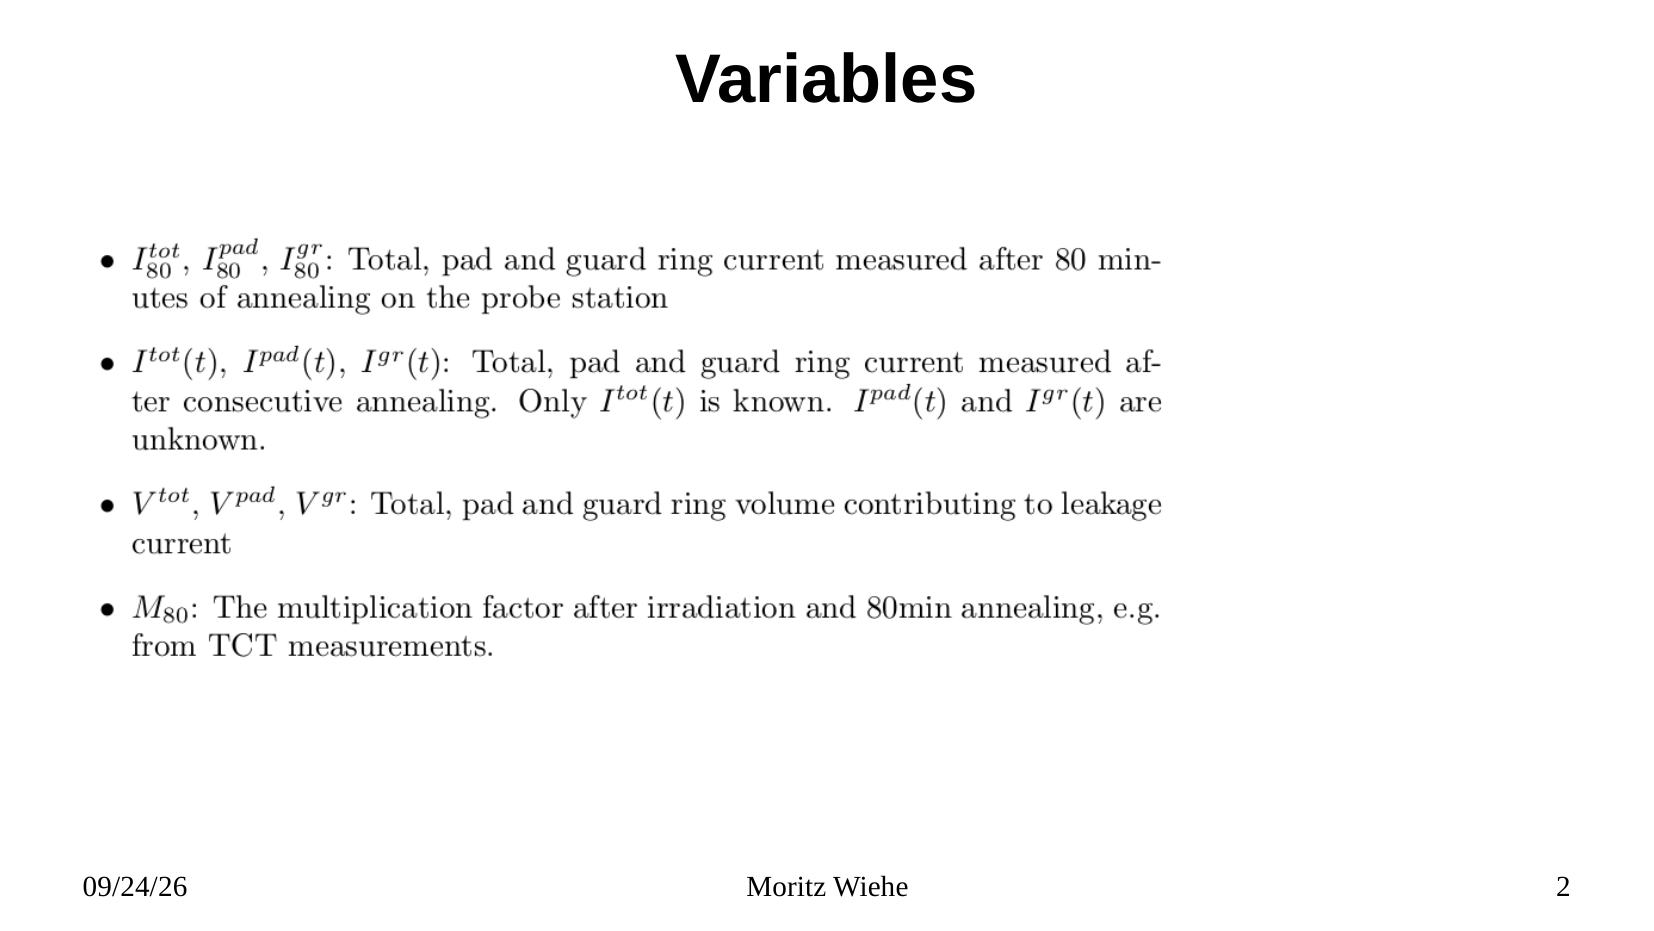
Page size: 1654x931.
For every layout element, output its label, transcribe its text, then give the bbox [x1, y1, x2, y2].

picture [91, 235, 1186, 676]
title Variables [82, 37, 1571, 121]
